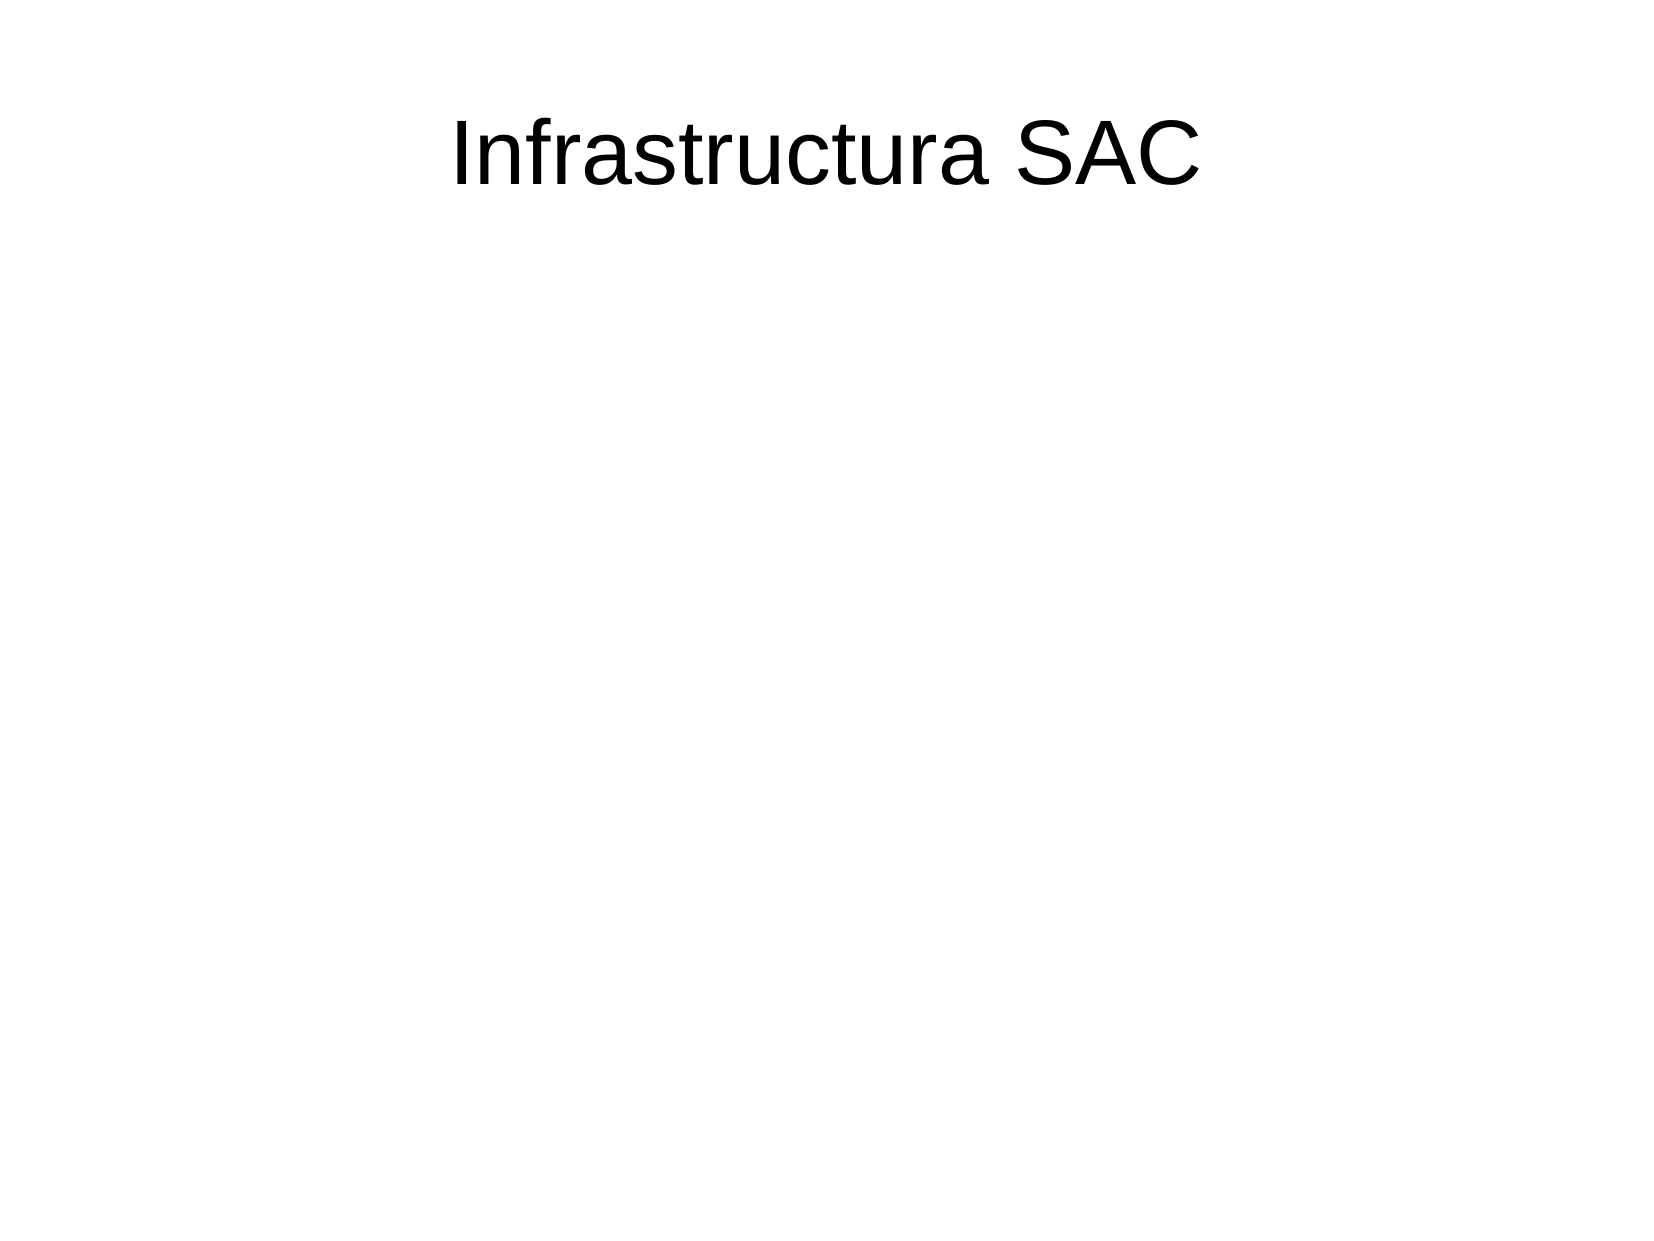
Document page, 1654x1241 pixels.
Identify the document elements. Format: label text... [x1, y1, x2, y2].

title Infrastructura SAC [82, 49, 1571, 257]
